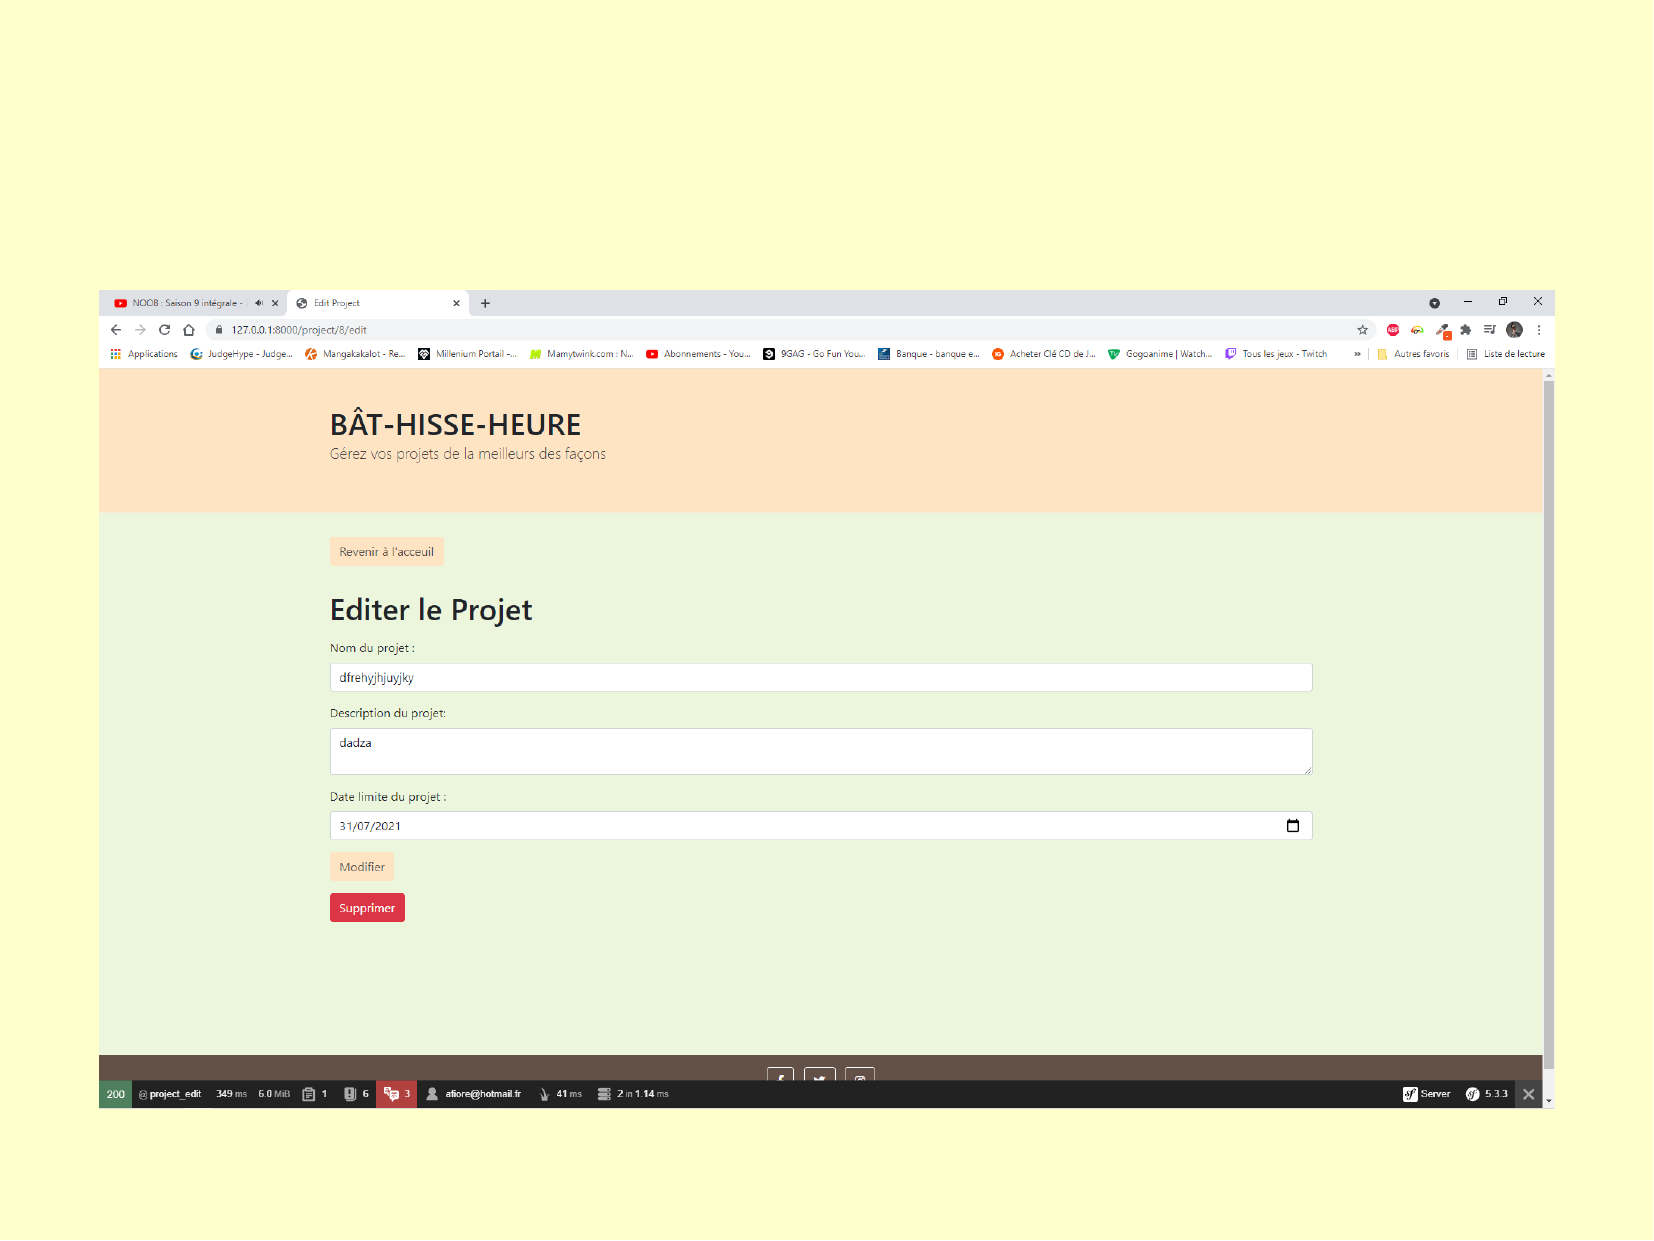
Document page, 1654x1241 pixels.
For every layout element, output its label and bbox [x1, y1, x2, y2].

picture [99, 290, 1555, 1109]
